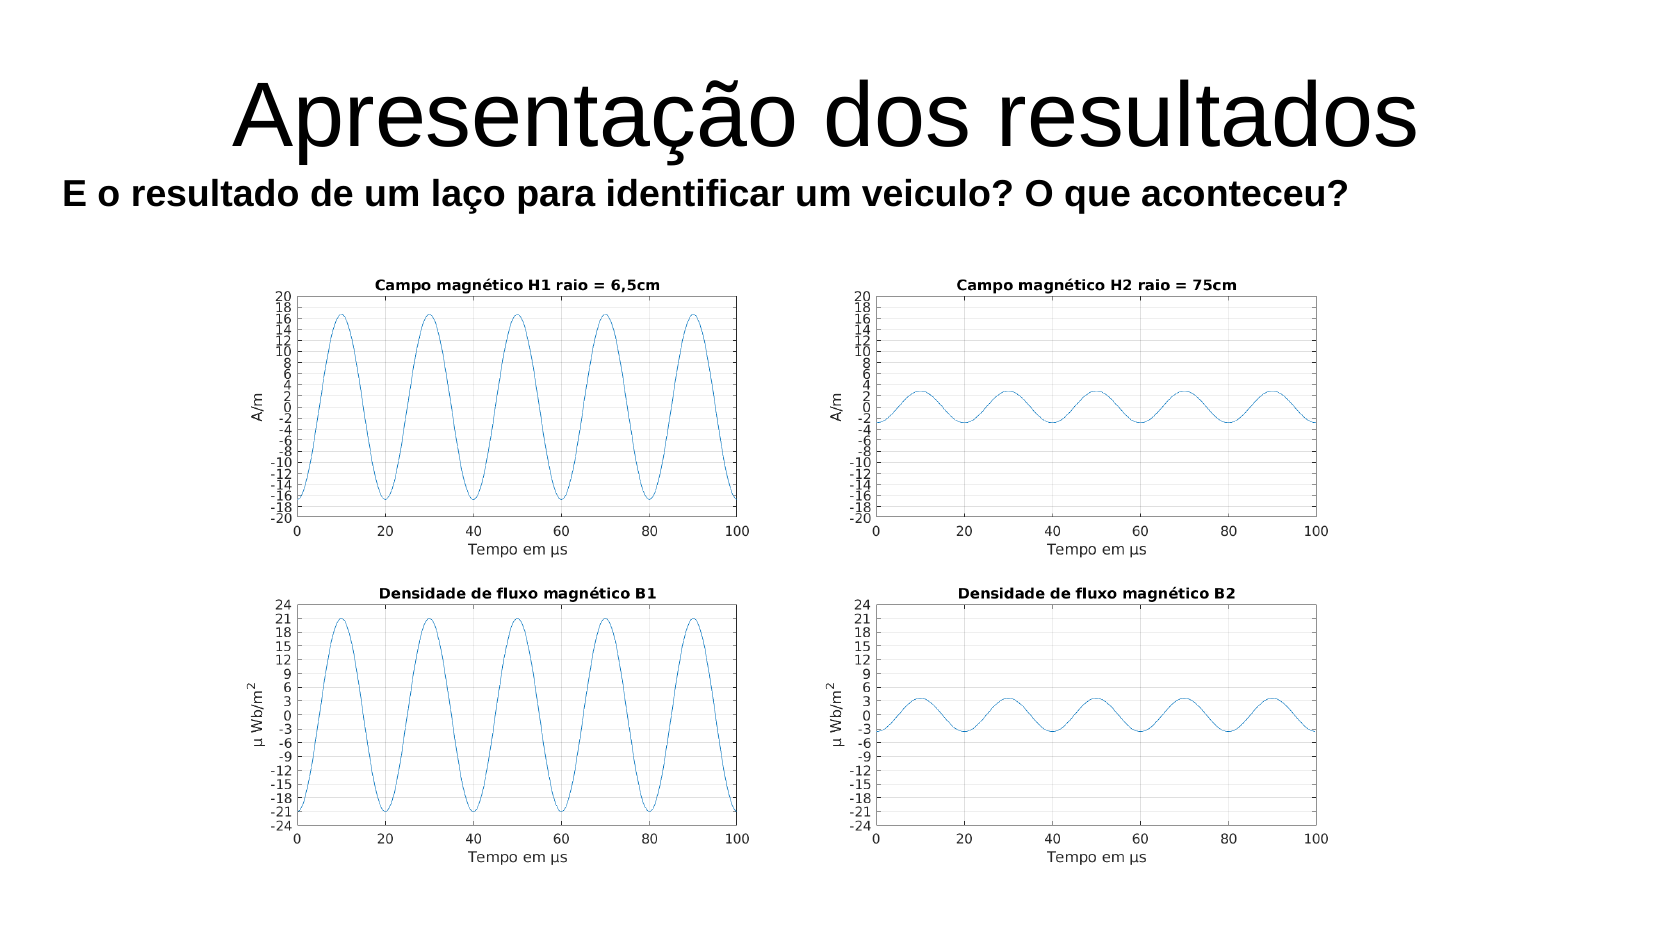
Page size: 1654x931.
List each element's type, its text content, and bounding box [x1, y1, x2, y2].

title Apresentação dos resultados [82, 12, 1571, 165]
text_box E o resultado de um laço para identificar um veiculo? O que aconteceu? [47, 165, 1619, 223]
picture [126, 247, 1441, 898]
